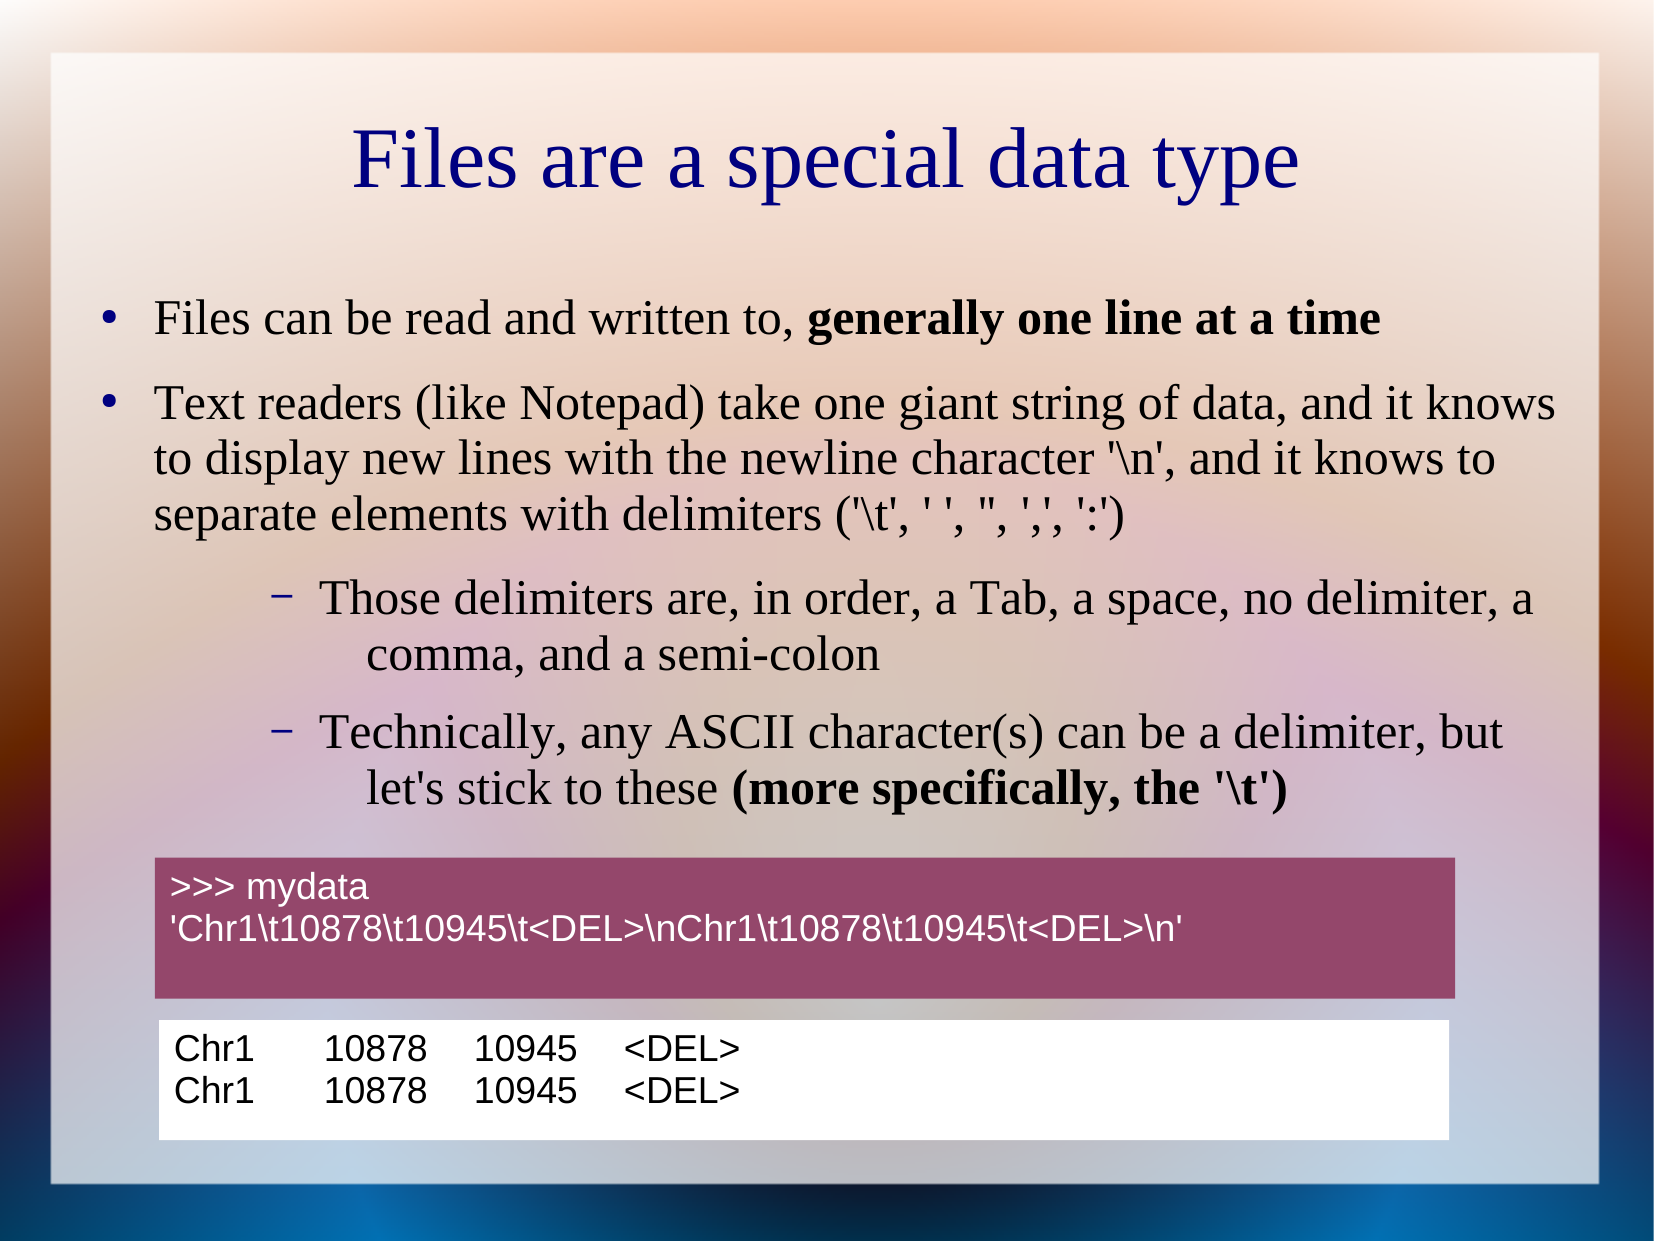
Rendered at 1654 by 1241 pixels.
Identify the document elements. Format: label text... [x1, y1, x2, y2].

text_box >>> mydata 'Chr1\t10878\t10945\t<DEL>\nChr1\t10878\t10945\t<DEL>\n' [154, 857, 1456, 999]
text_box Chr1 10878 10945 <DEL> Chr1 10878 10945 <DEL> [159, 1020, 1450, 1141]
list Files can be read and written to, generally one line at a time Text readers (like Notepad) take one giant string of data, and it knows to display new lines with the newline character '\n', and it knows to separate elements with delimiters ('\t', ' ', '', ',', ':') Those delimiters are, in order, a Tab, a space, no delimiter, a comma, and a semi-colon Technically, any ASCII character(s) can be a delimiter, but let's stick to these (more specifically, the '\t') [82, 290, 1571, 1010]
picture [0, 0, 1654, 1241]
title Files are a special data type [82, 55, 1571, 263]
